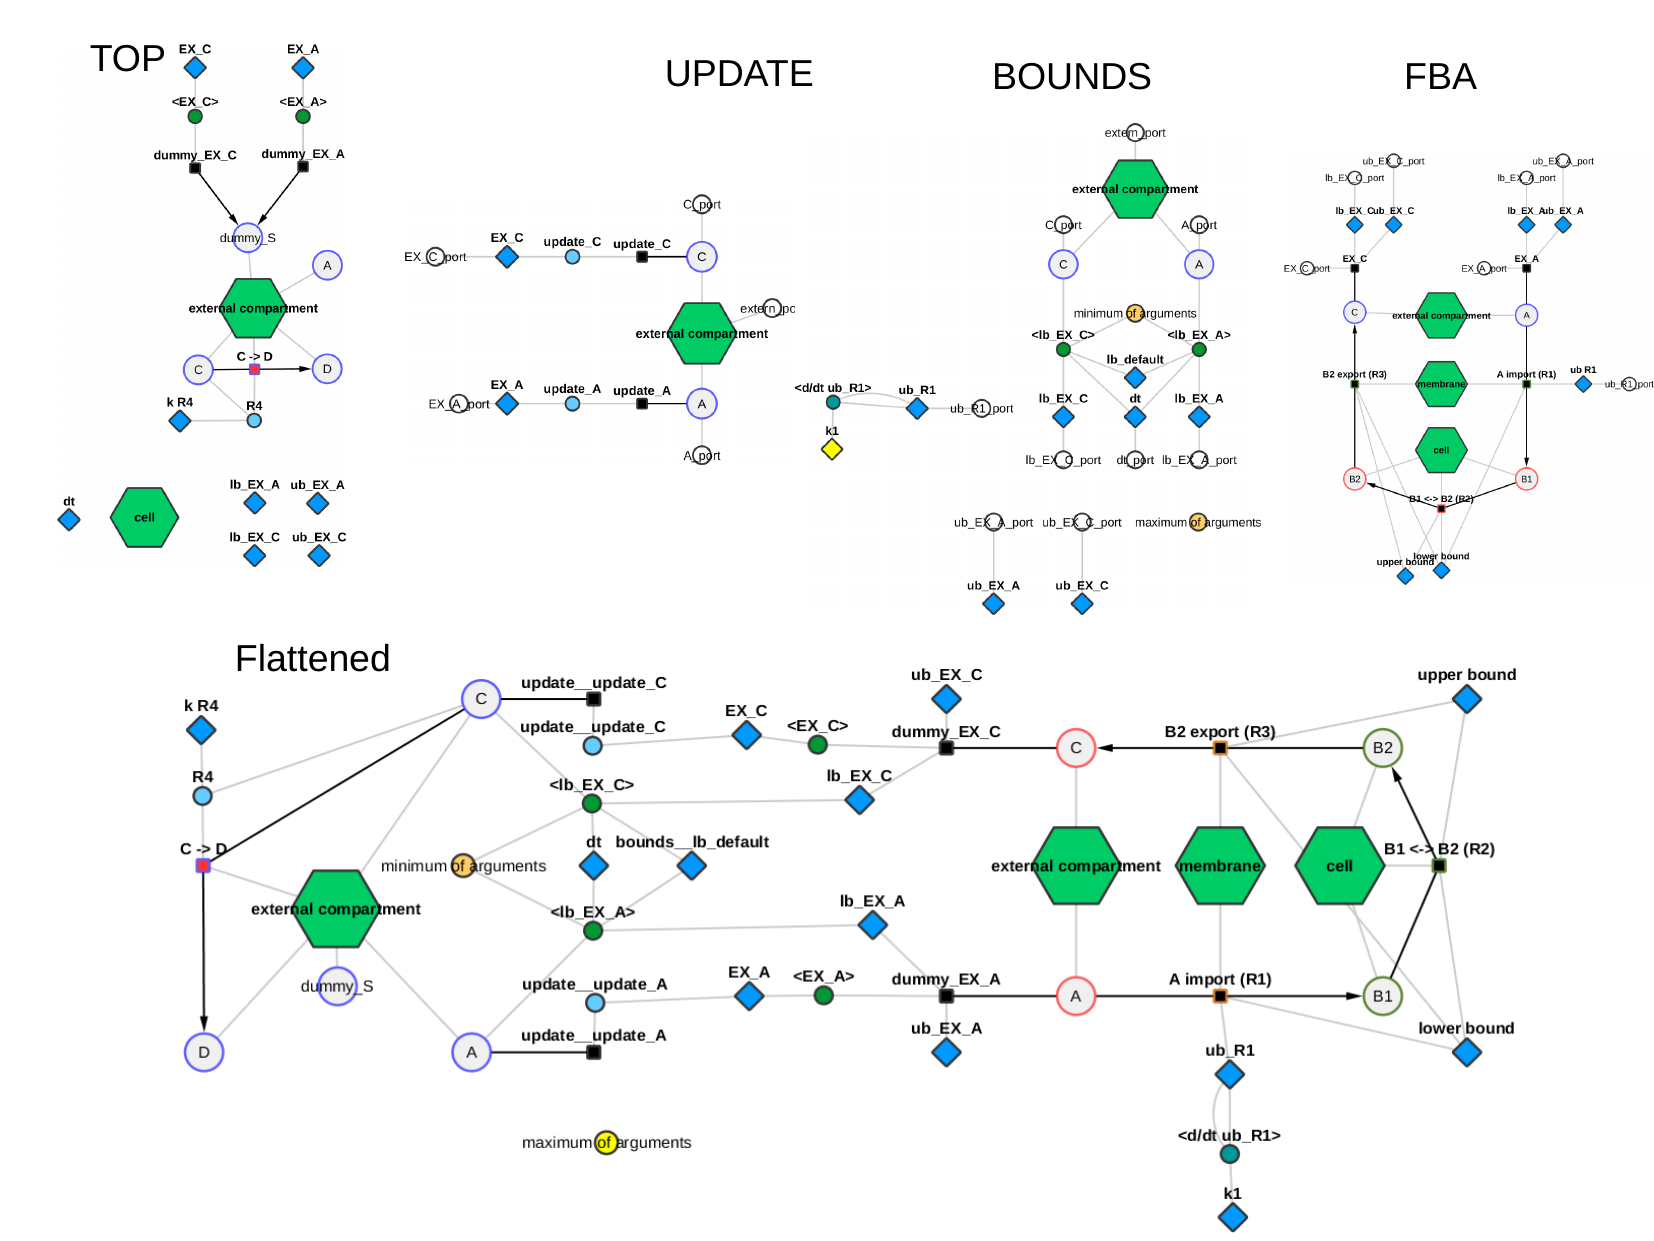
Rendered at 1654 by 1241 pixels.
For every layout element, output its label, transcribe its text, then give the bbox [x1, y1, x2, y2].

text_box BOUNDS [977, 48, 1168, 106]
picture [405, 123, 1261, 616]
picture [1284, 153, 1654, 586]
text_box Flattened [220, 630, 436, 729]
text_box FBA [1389, 48, 1492, 106]
text_box TOP [75, 30, 182, 87]
text_box UPDATE [650, 45, 829, 102]
picture [57, 44, 346, 567]
picture [180, 668, 1516, 1233]
